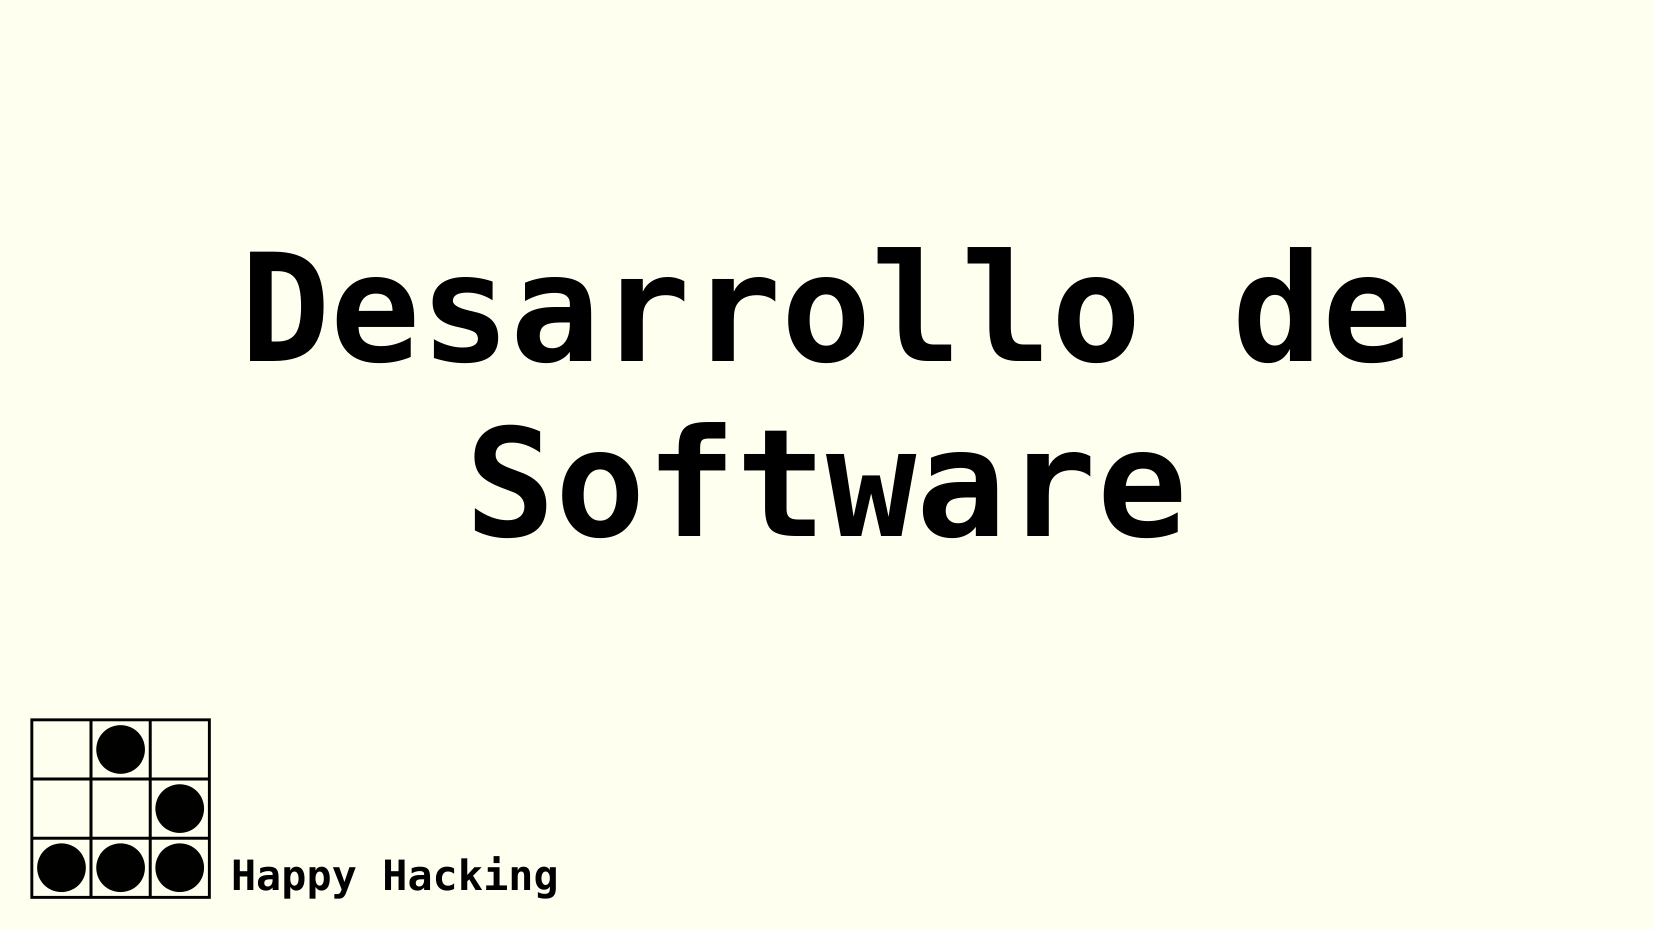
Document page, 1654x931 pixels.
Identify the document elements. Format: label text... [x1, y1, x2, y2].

picture [17, 705, 224, 912]
text_box Happy Hacking [216, 820, 606, 909]
subtitle Desarrollo de Software [82, 37, 1571, 758]
